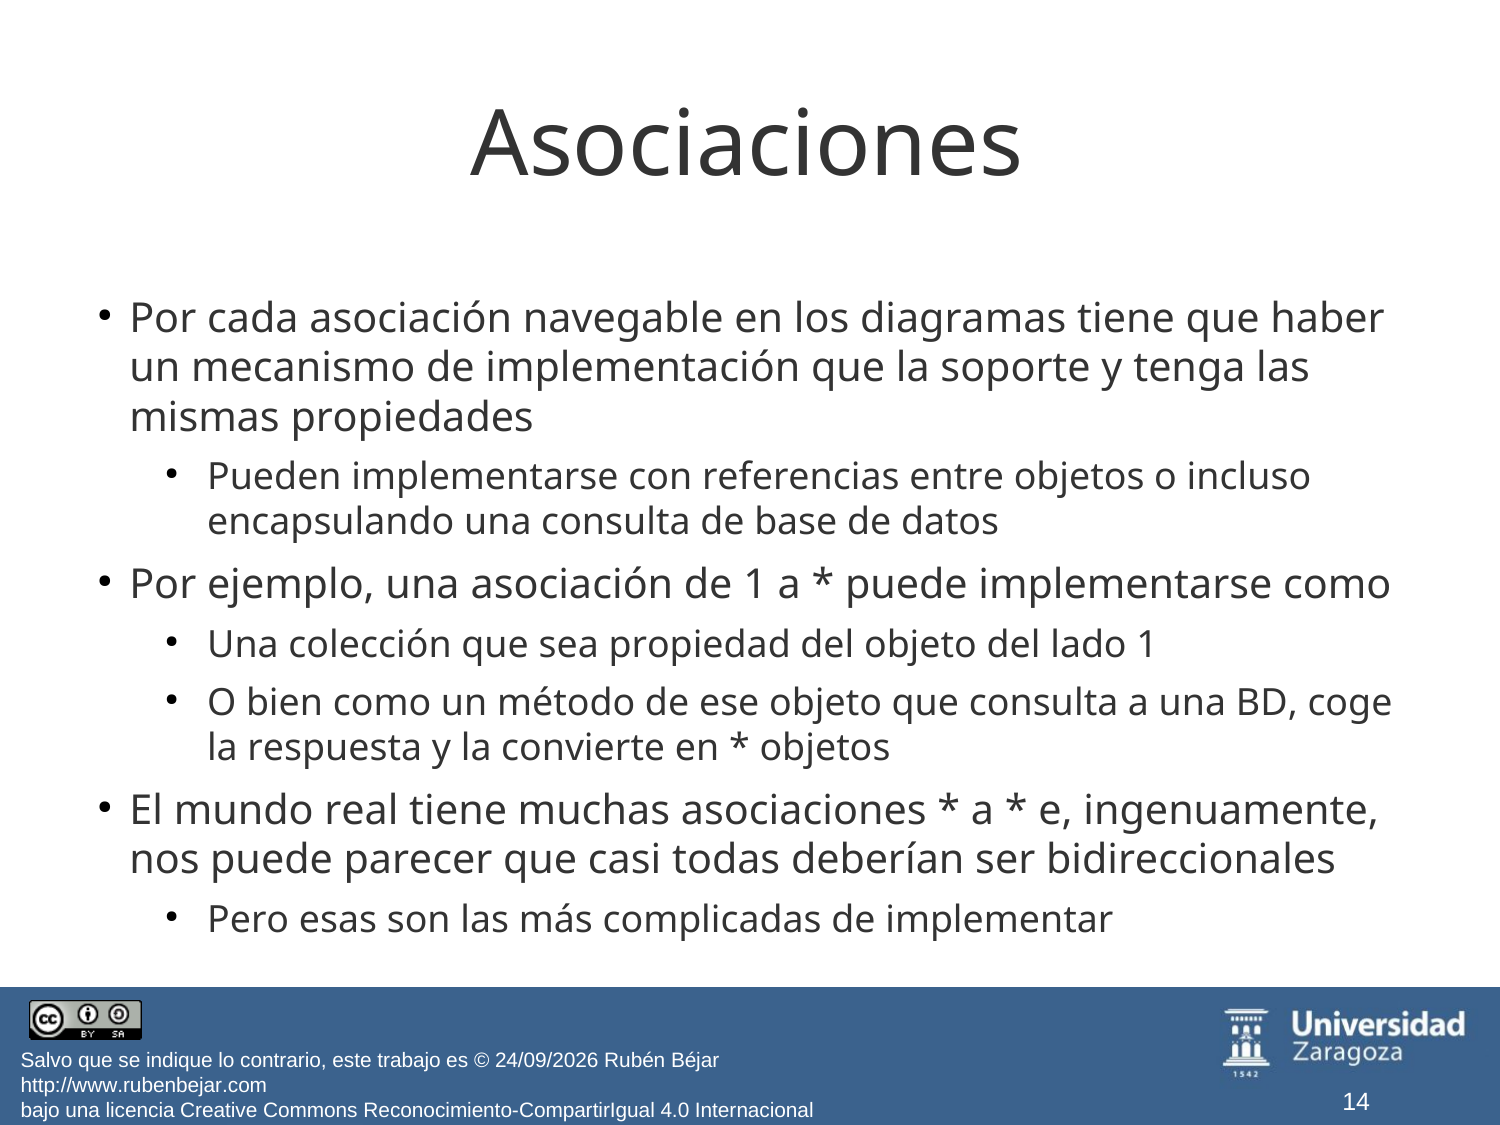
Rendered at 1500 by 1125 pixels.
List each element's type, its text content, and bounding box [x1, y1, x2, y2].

picture [0, 987, 1500, 1125]
list Por cada asociación navegable en los diagramas tiene que haber un mecanismo de implementación que la soporte y tenga las mismas propiedades Pueden implementarse con referencias entre objetos o incluso encapsulando una consulta de base de datos Por ejemplo, una asociación de 1 a * puede implementarse como Una colección que sea propiedad del objeto del lado 1 O bien como un método de ese objeto que consulta a una BD, coge la respuesta y la convierte en * objetos El mundo real tiene muchas asociaciones * a * e, ingenuamente, nos puede parecer que casi todas deberían ser bidireccionales Pero esas son las más complicadas de implementar [82, 283, 1418, 969]
title Asociaciones [74, 21, 1420, 257]
